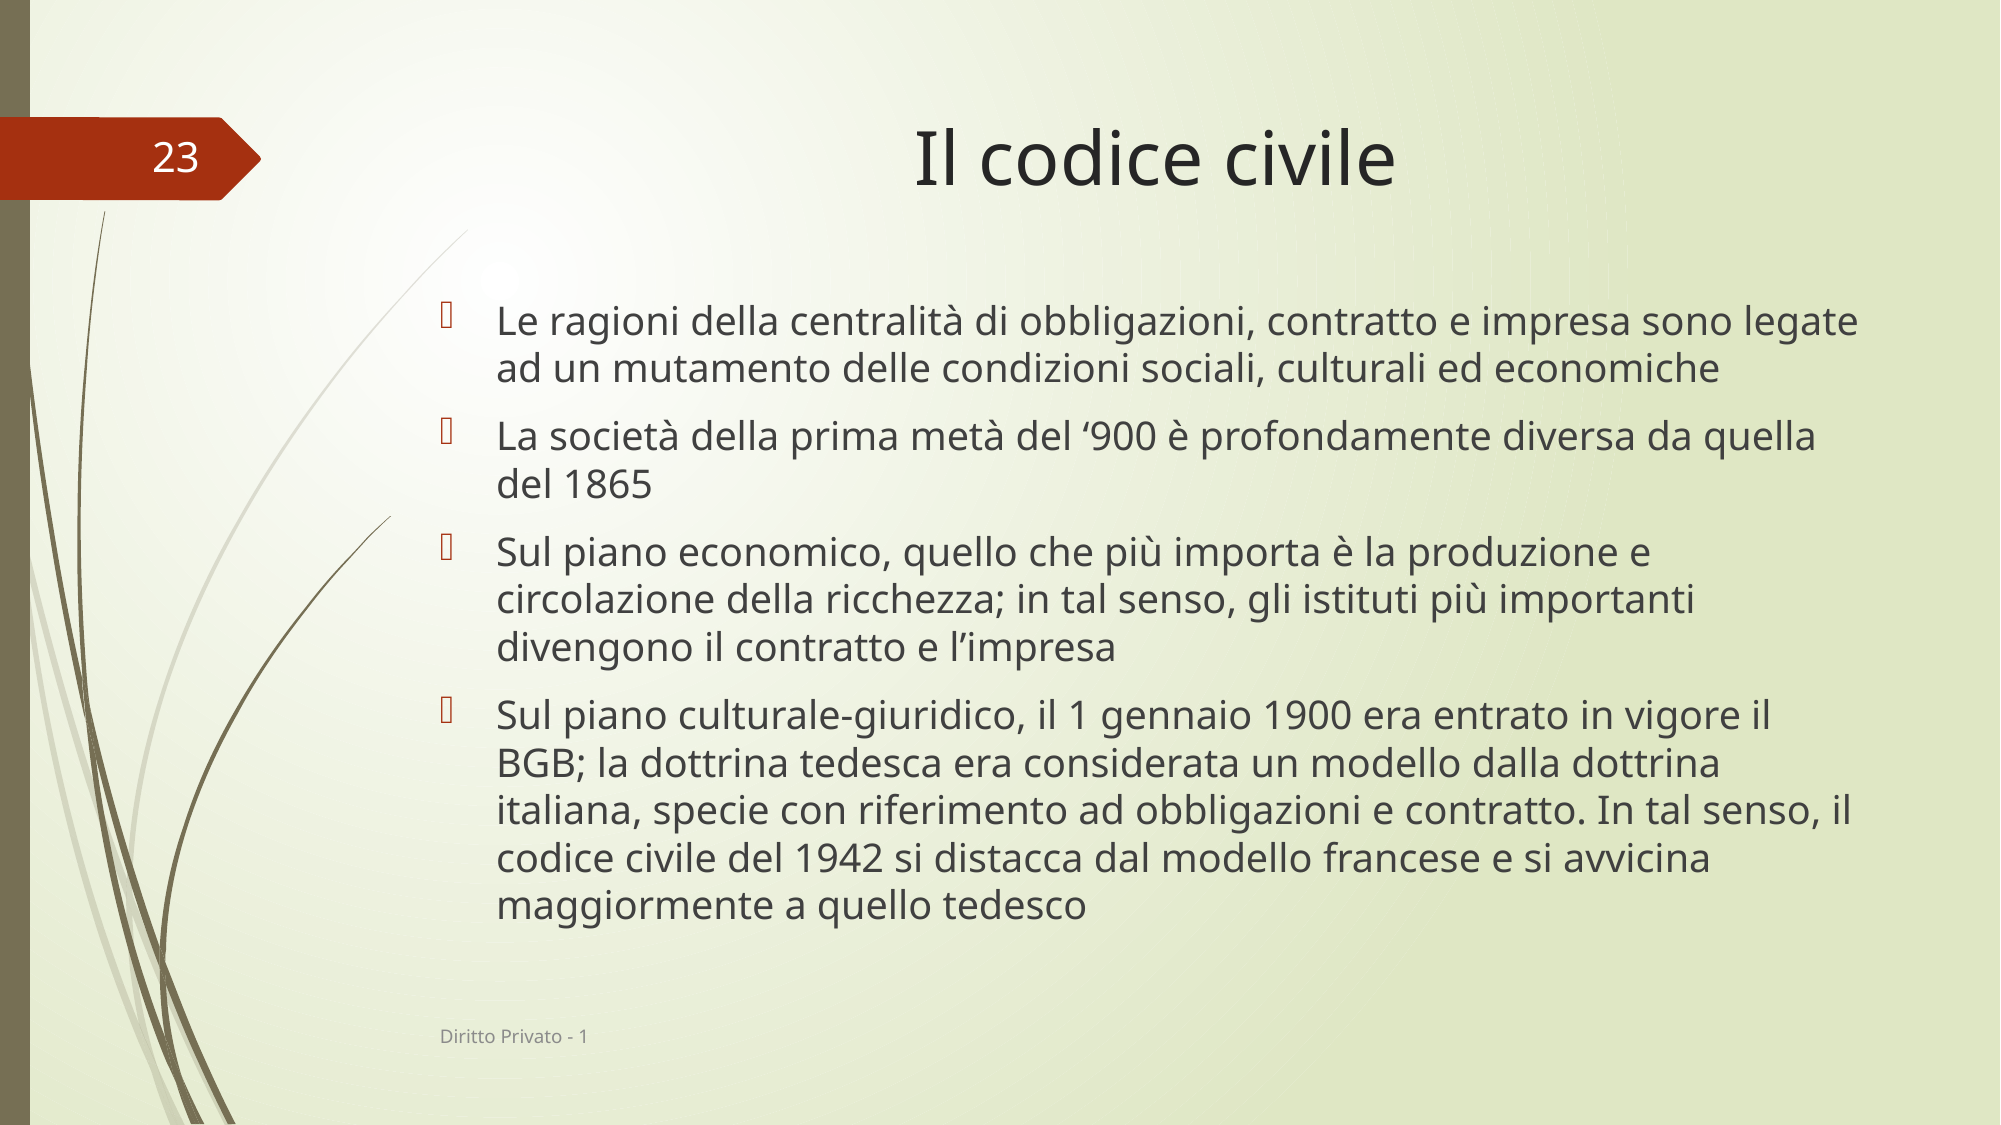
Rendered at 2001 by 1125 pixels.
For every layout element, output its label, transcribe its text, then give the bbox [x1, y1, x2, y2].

title Il codice civile [425, 102, 1888, 287]
slide_number <numero> [87, 129, 216, 190]
list Le ragioni della centralità di obbligazioni, contratto e impresa sono legate ad un mutamento delle condizioni sociali, culturali ed economiche La società della prima metà del ‘900 è profondamente diversa da quella del 1865 Sul piano economico, quello che più importa è la produzione e circolazione della ricchezza; in tal senso, gli istituti più importanti divengono il contratto e l’impresa Sul piano culturale-giuridico, il 1 gennaio 1900 era entrato in vigore il BGB; la dottrina tedesca era considerata un modello dalla dottrina italiana, specie con riferimento ad obbligazioni e contratto. In tal senso, il codice civile del 1942 si distacca dal modello francese e si avvicina maggiormente a quello tedesco [424, 287, 1888, 994]
footer Diritto Privato - 1 [424, 1006, 1675, 1067]
